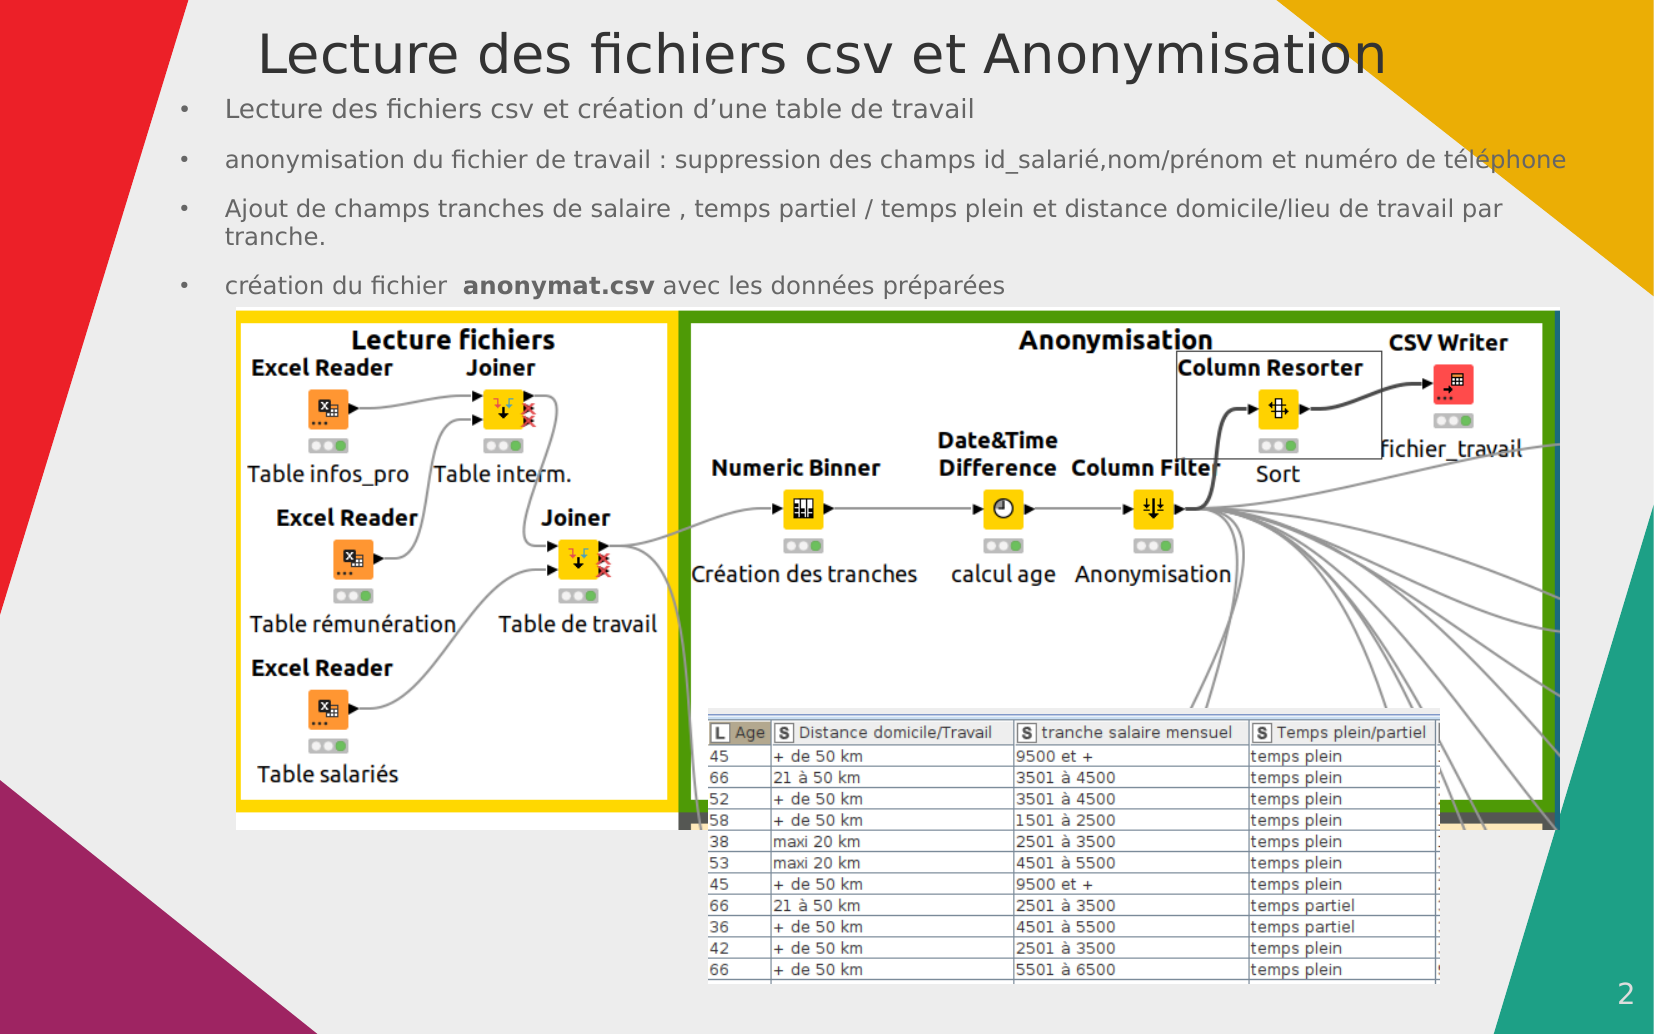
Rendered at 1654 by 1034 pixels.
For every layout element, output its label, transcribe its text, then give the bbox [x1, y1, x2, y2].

list Lecture des fichiers csv et création d’une table de travail anonymisation du fichier de travail : suppression des champs id_salarié,nom/prénom et numéro de téléphone Ajout de champs tranches de salaire , temps partiel / temps plein et distance domicile/lieu de travail par tranche. création du fichier anonymat.csv avec les données préparées [165, 94, 1590, 375]
picture [236, 307, 1560, 984]
title Lecture des fichiers csv et Anonymisation [111, 23, 1536, 168]
